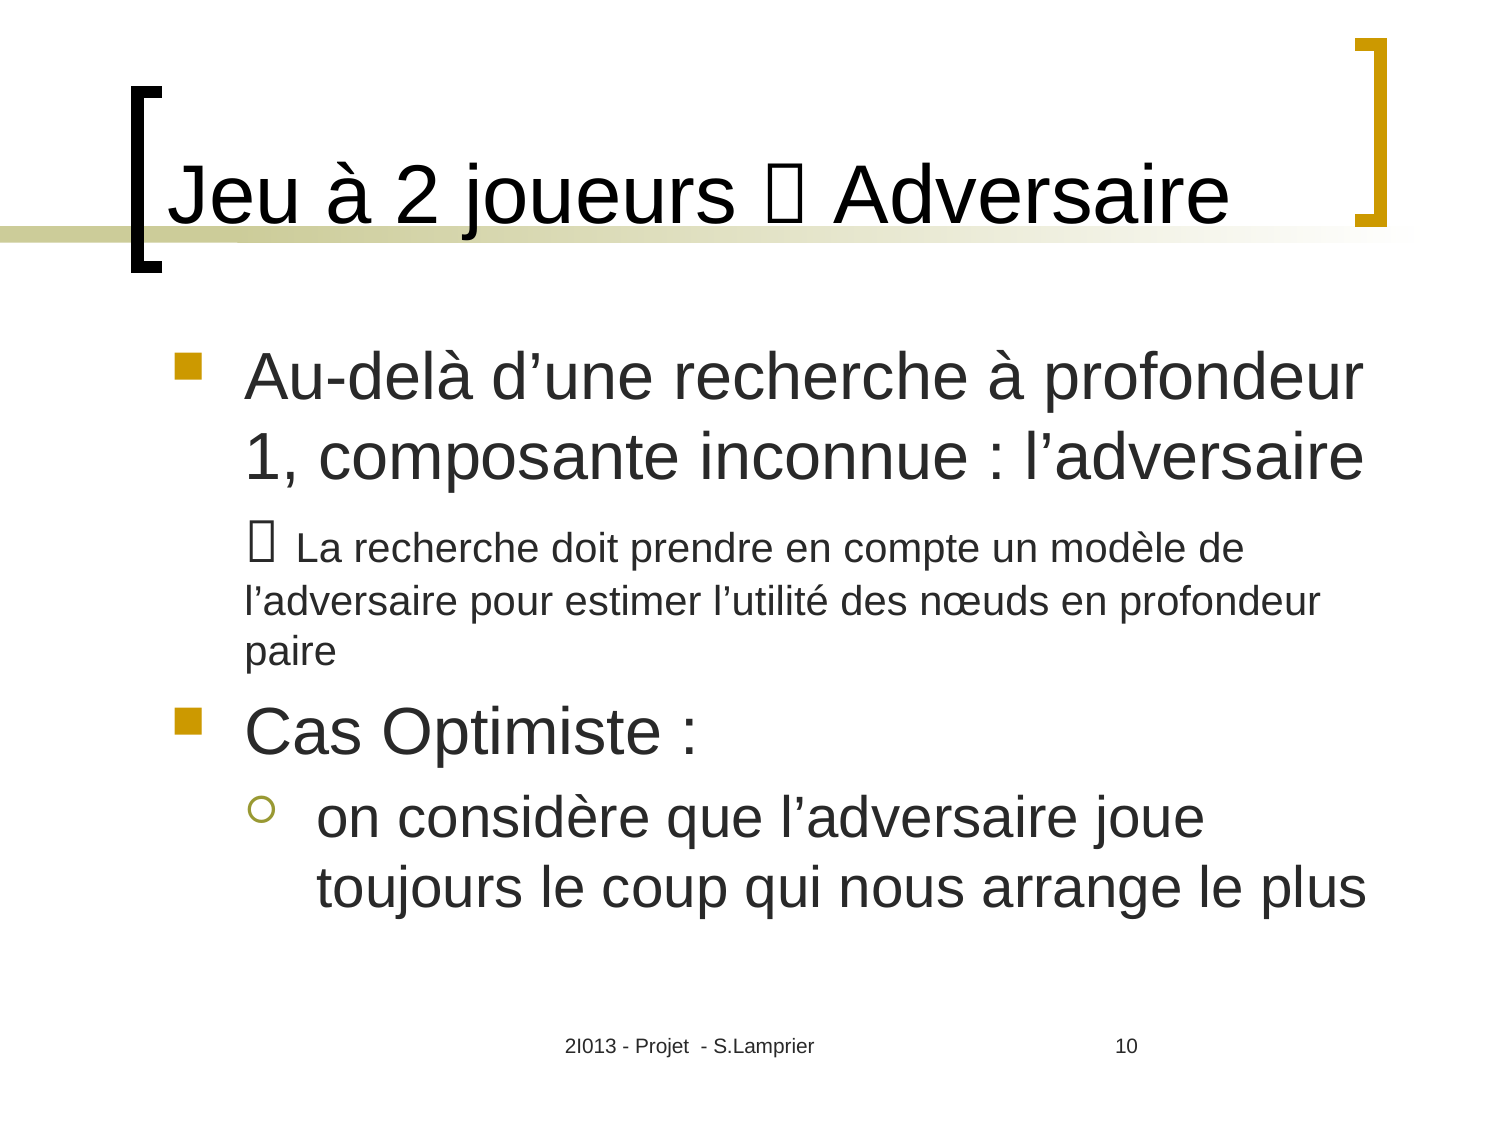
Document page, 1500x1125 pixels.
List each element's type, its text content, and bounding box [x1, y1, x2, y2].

slide_number <numéro> [1100, 1025, 1413, 1100]
footer 2I013 - Projet - S.Lamprier [549, 1025, 1025, 1100]
title Jeu à 2 joueurs  Adversaire [152, 15, 1328, 248]
list Au-delà d’une recherche à profondeur 1, composante inconnue : l’adversaire  La recherche doit prendre en compte un modèle de l’adversaire pour estimer l’utilité des nœuds en profondeur paire Cas Optimiste : on considère que l’adversaire joue toujours le coup qui nous arrange le plus [155, 324, 1413, 1000]
